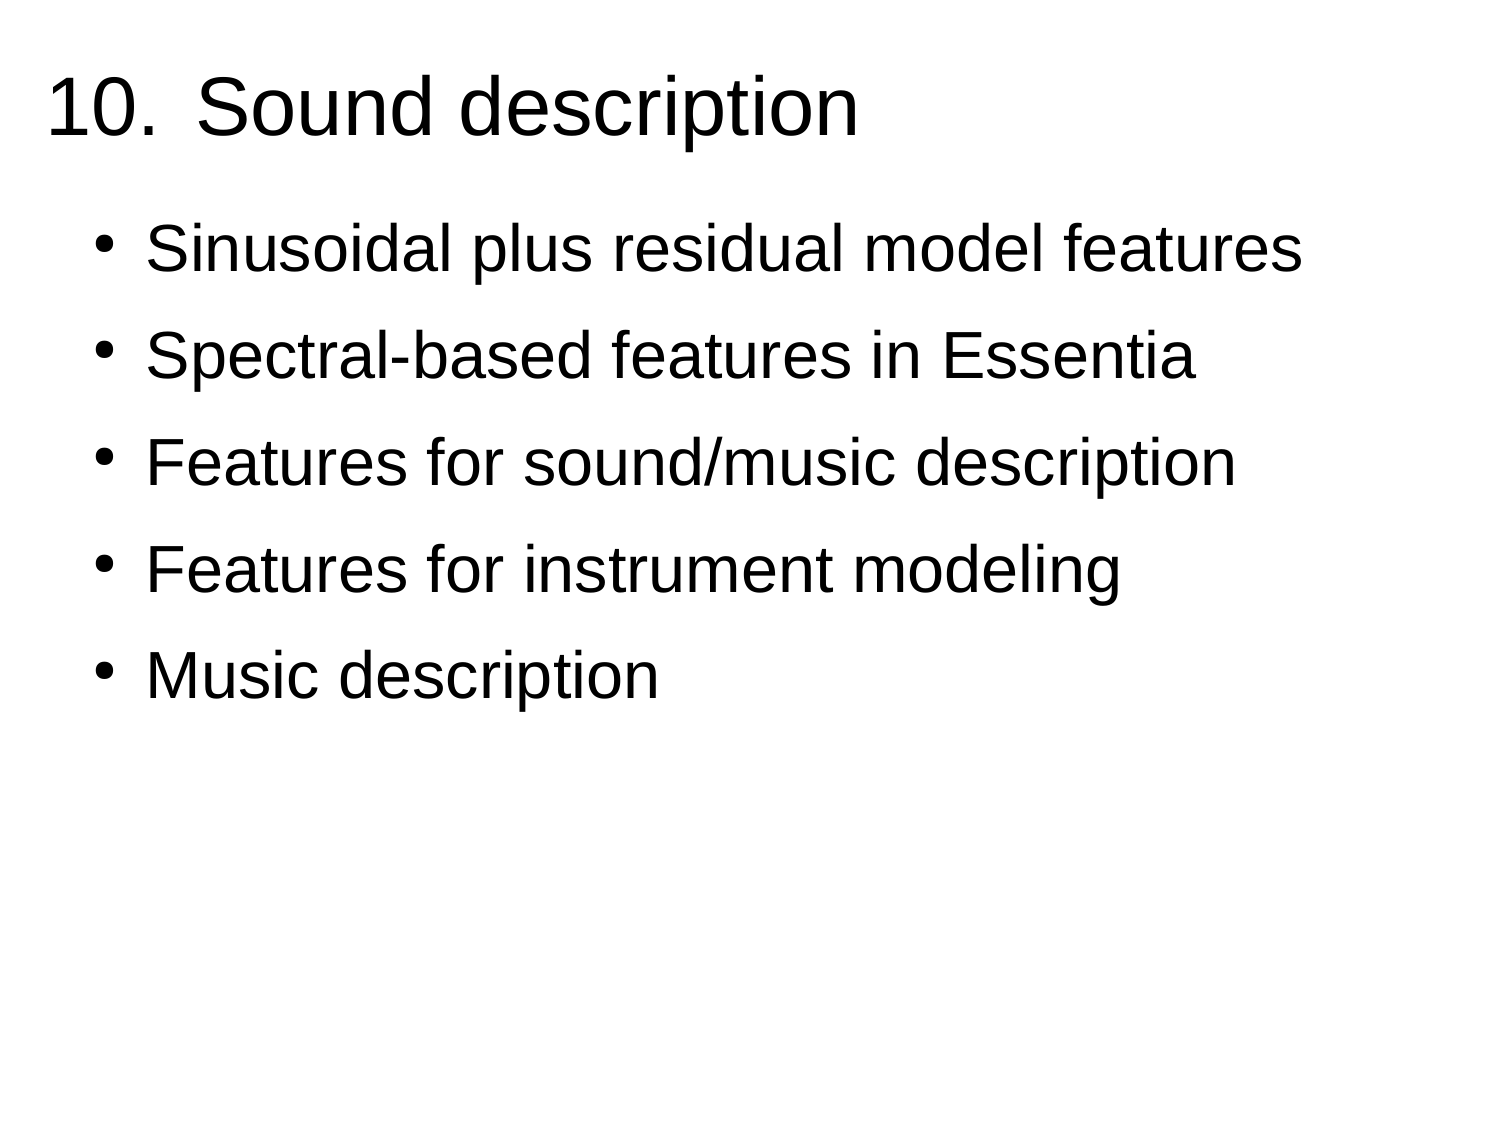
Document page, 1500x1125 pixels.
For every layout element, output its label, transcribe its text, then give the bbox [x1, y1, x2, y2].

title 10. Sound description [45, 13, 1396, 201]
list Sinusoidal plus residual model features Spectral-based features in Essentia Features for sound/music description Features for instrument modeling Music description [75, 200, 1456, 1111]
